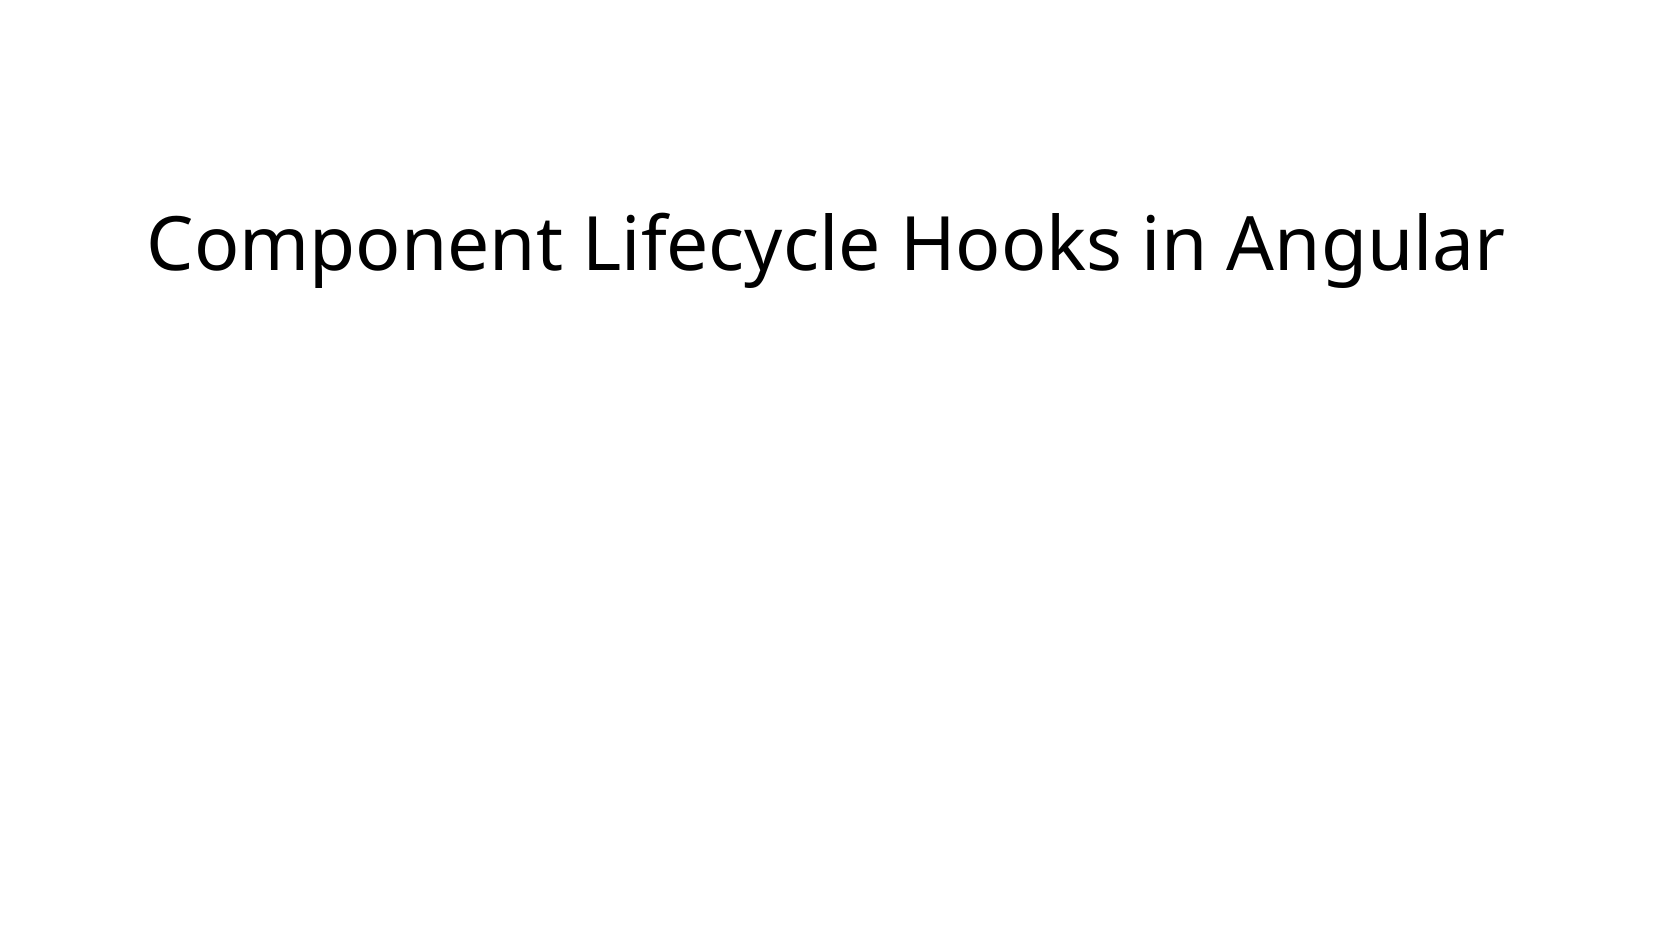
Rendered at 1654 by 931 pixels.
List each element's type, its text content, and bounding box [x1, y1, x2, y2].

title Component Lifecycle Hooks in Angular [82, 163, 1571, 319]
